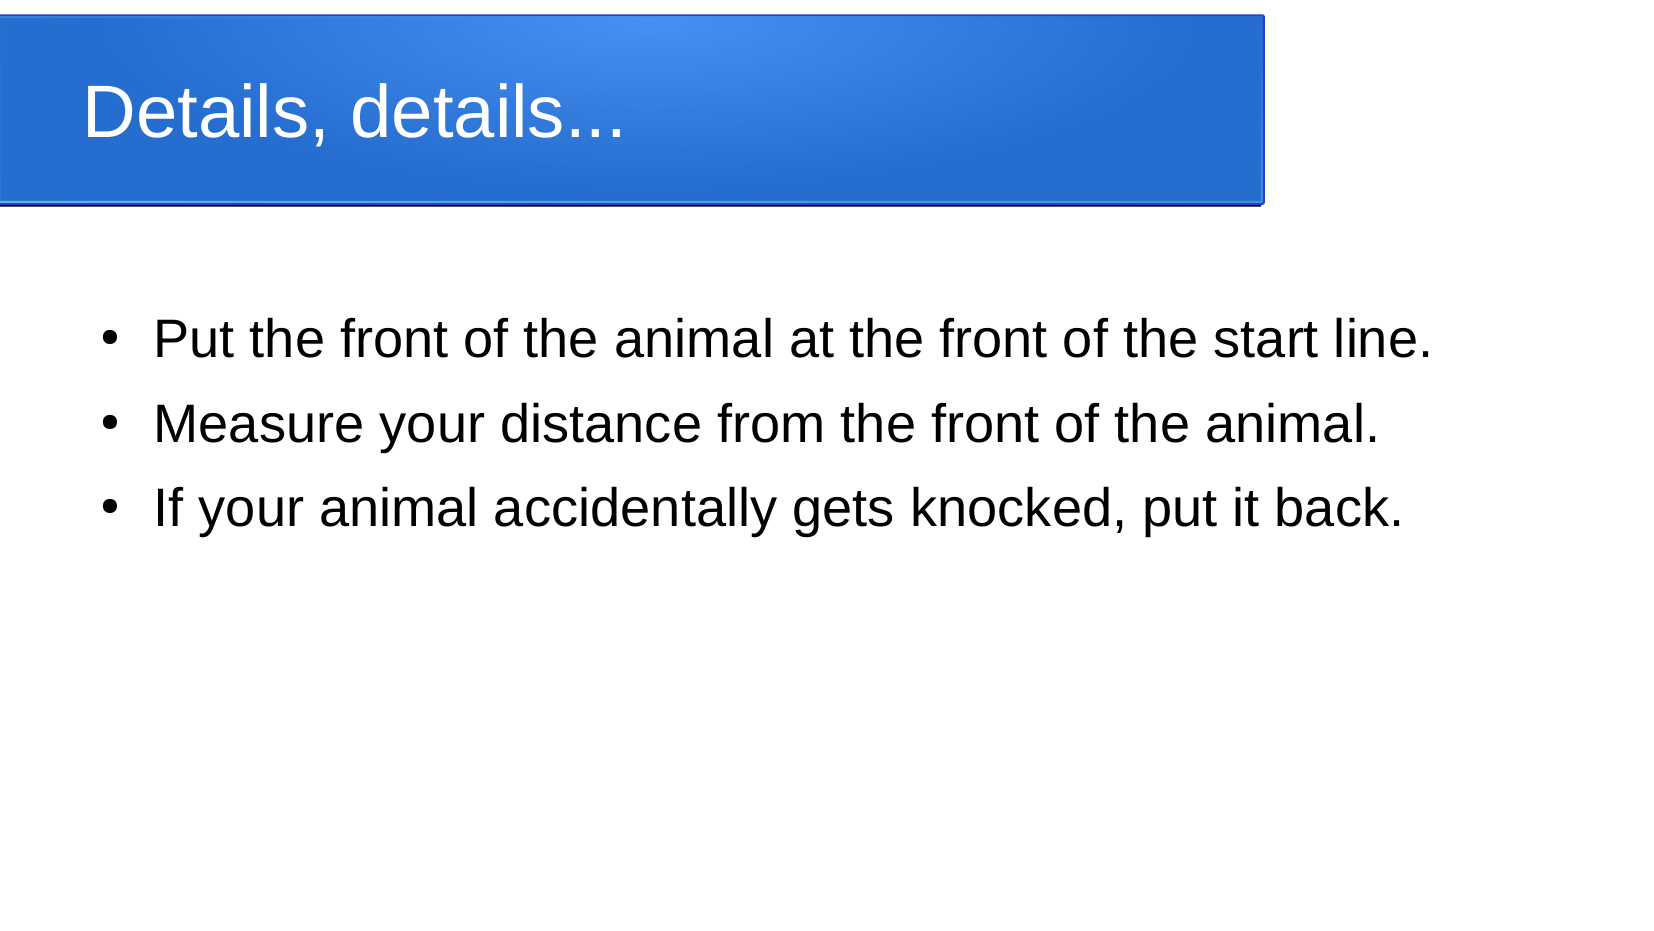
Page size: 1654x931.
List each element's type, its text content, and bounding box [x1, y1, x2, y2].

list Put the front of the animal at the front of the start line. Measure your distance from the front of the animal. If your animal accidentally gets knocked, put it back. [82, 224, 1571, 764]
title Details, details... [82, 35, 1235, 189]
